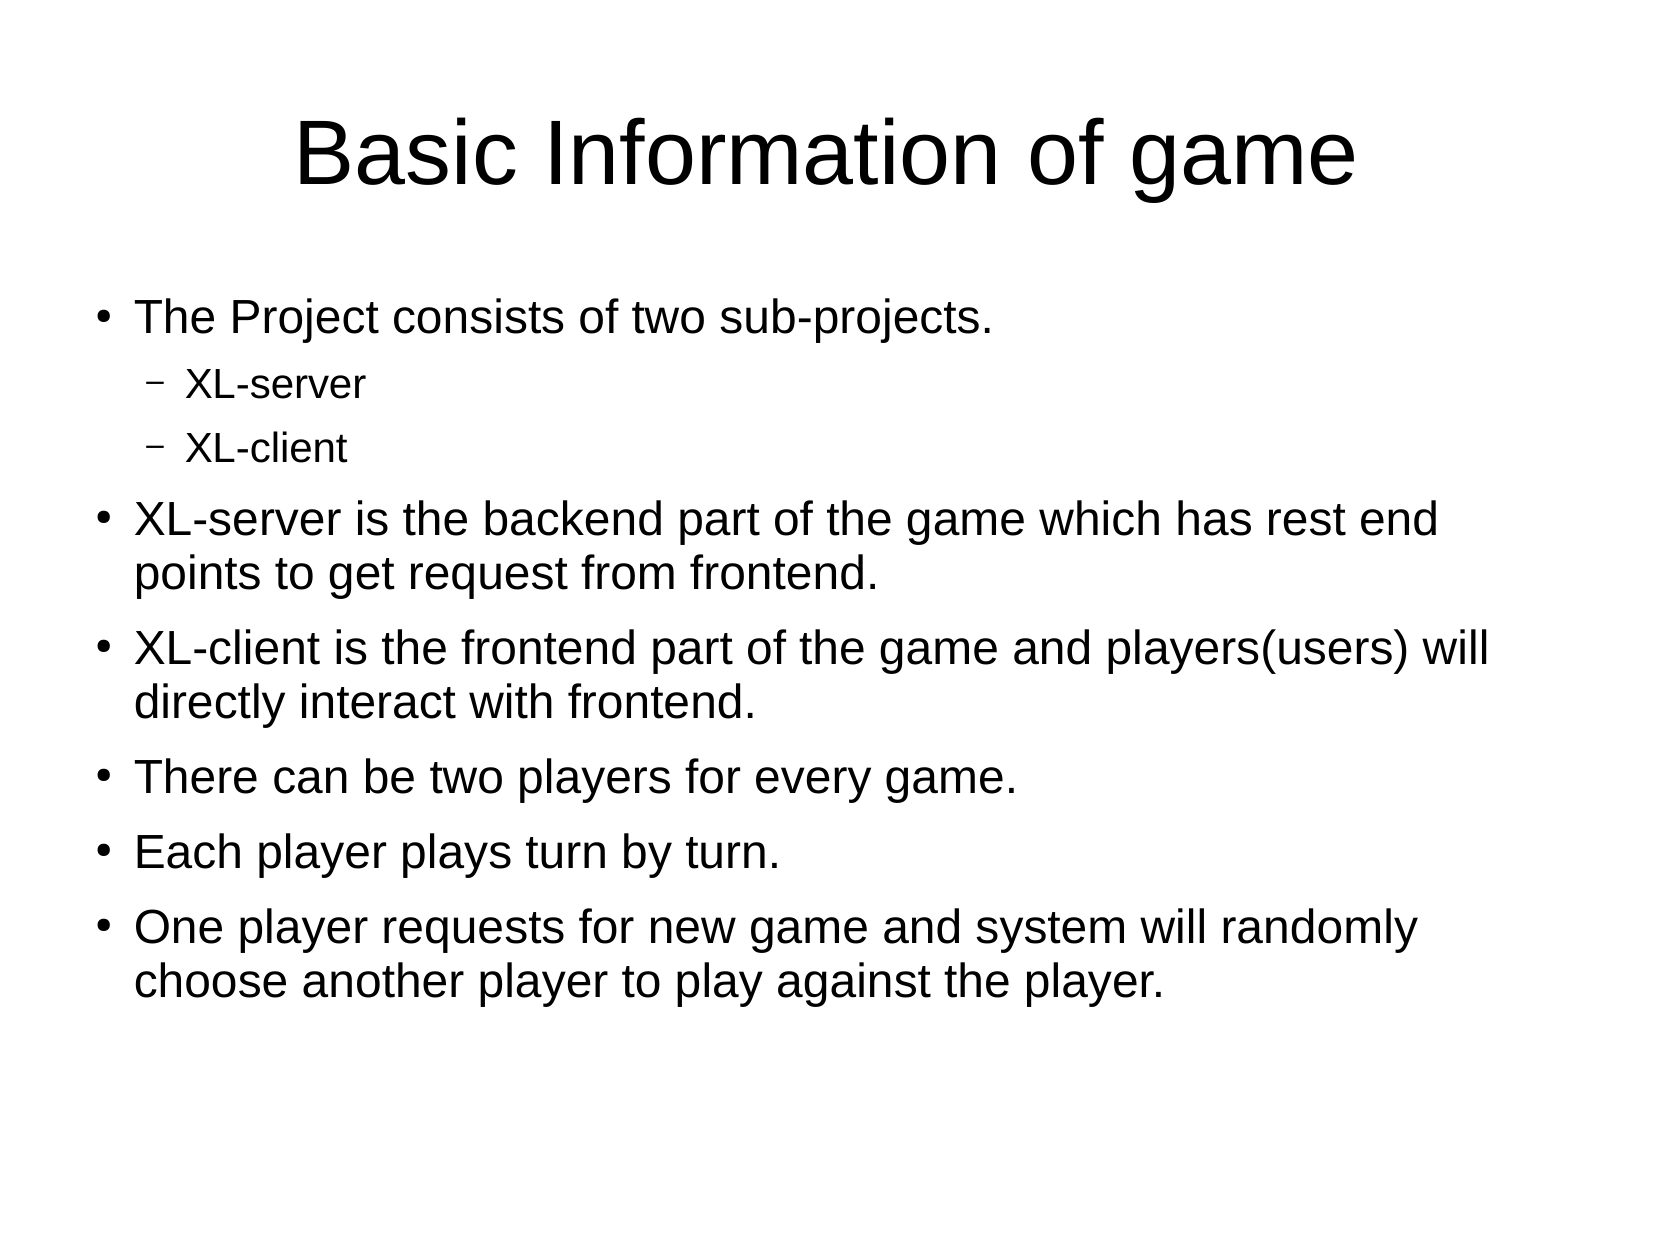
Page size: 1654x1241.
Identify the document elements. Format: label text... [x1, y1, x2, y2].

title Basic Information of game [82, 49, 1571, 257]
list The Project consists of two sub-projects. XL-server XL-client XL-server is the backend part of the game which has rest end points to get request from frontend. XL-client is the frontend part of the game and players(users) will directly interact with frontend. There can be two players for every game. Each player plays turn by turn. One player requests for new game and system will randomly choose another player to play against the player. [82, 290, 1571, 1010]
